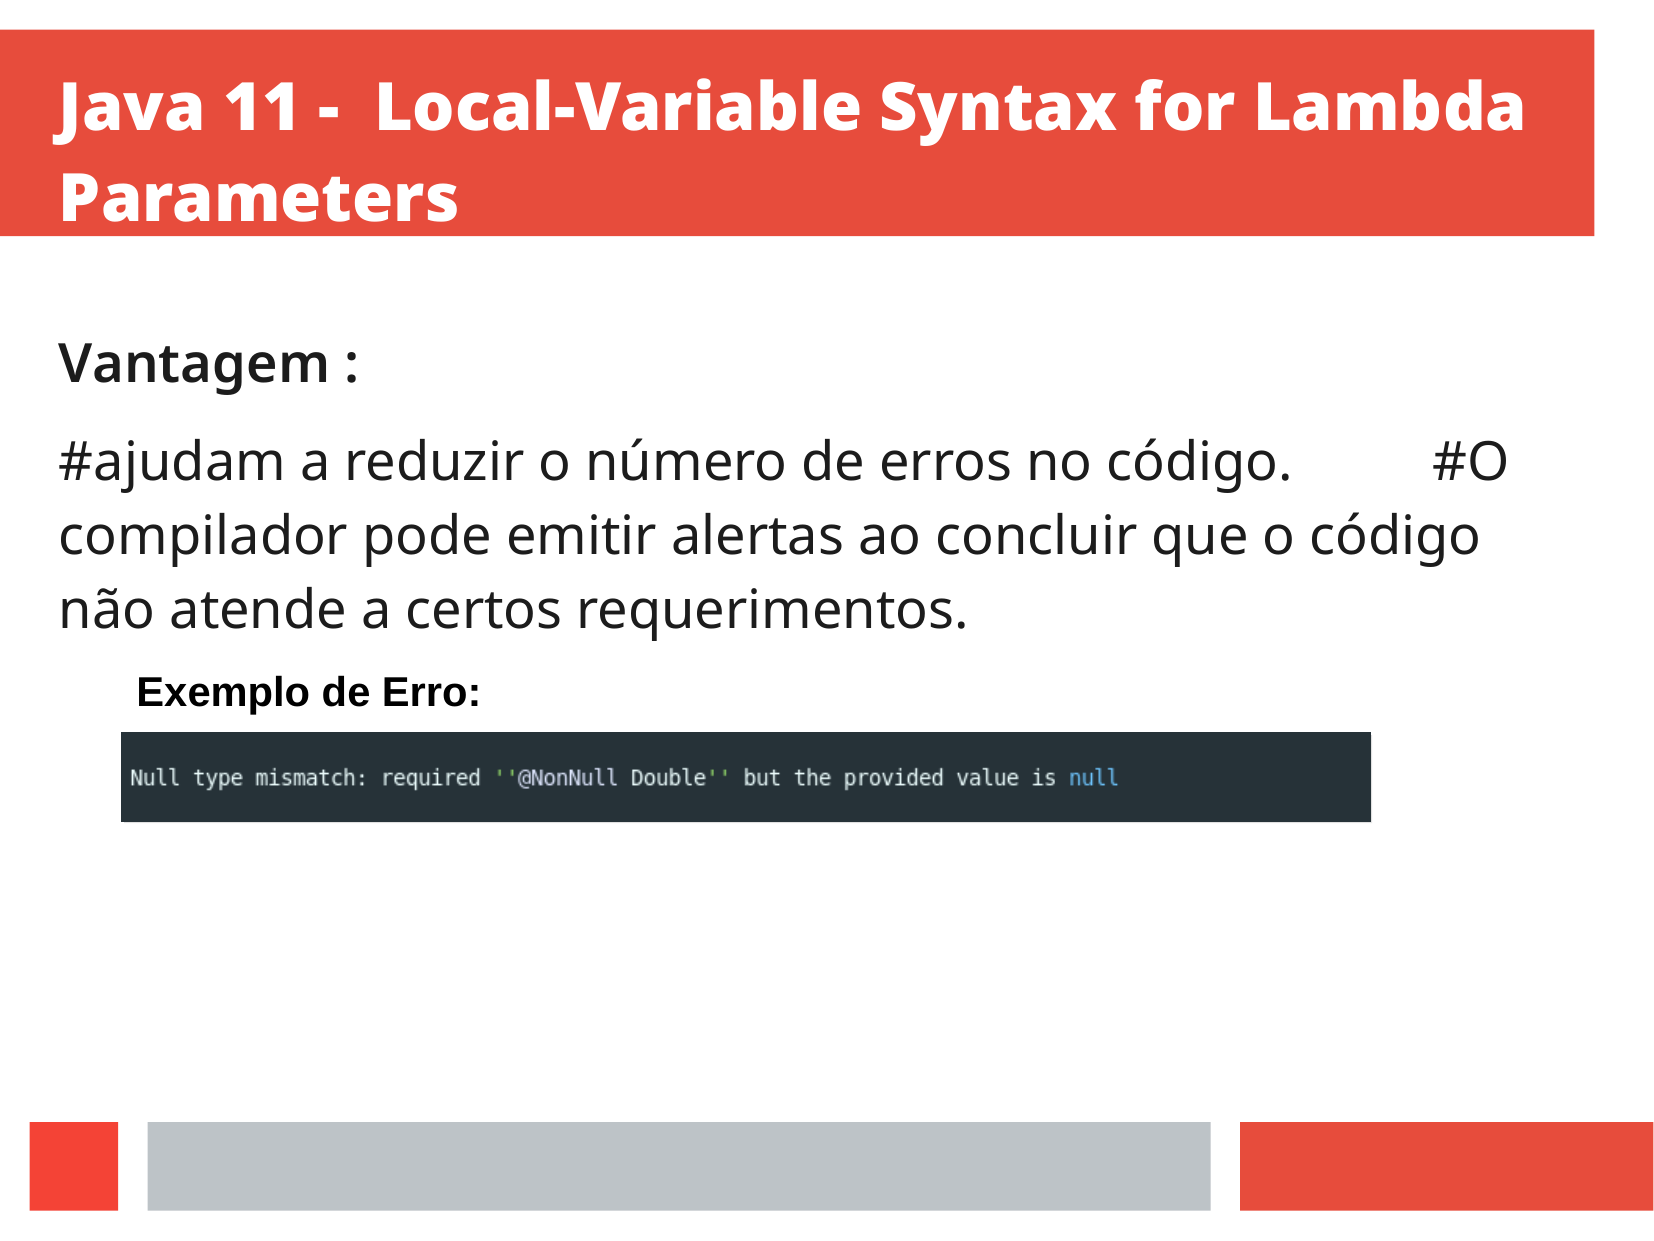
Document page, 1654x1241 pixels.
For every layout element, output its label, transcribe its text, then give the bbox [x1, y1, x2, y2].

text_box Exemplo de Erro: [121, 661, 497, 723]
list Vantagem : #ajudam a reduzir o número de erros no código. #O compilador pode emitir alertas ao concluir que o código não atende a certos requerimentos. [59, 324, 1565, 1093]
title Java 11 - Local-Variable Syntax for Lambda Parameters [59, 59, 1595, 207]
picture [121, 732, 1371, 822]
